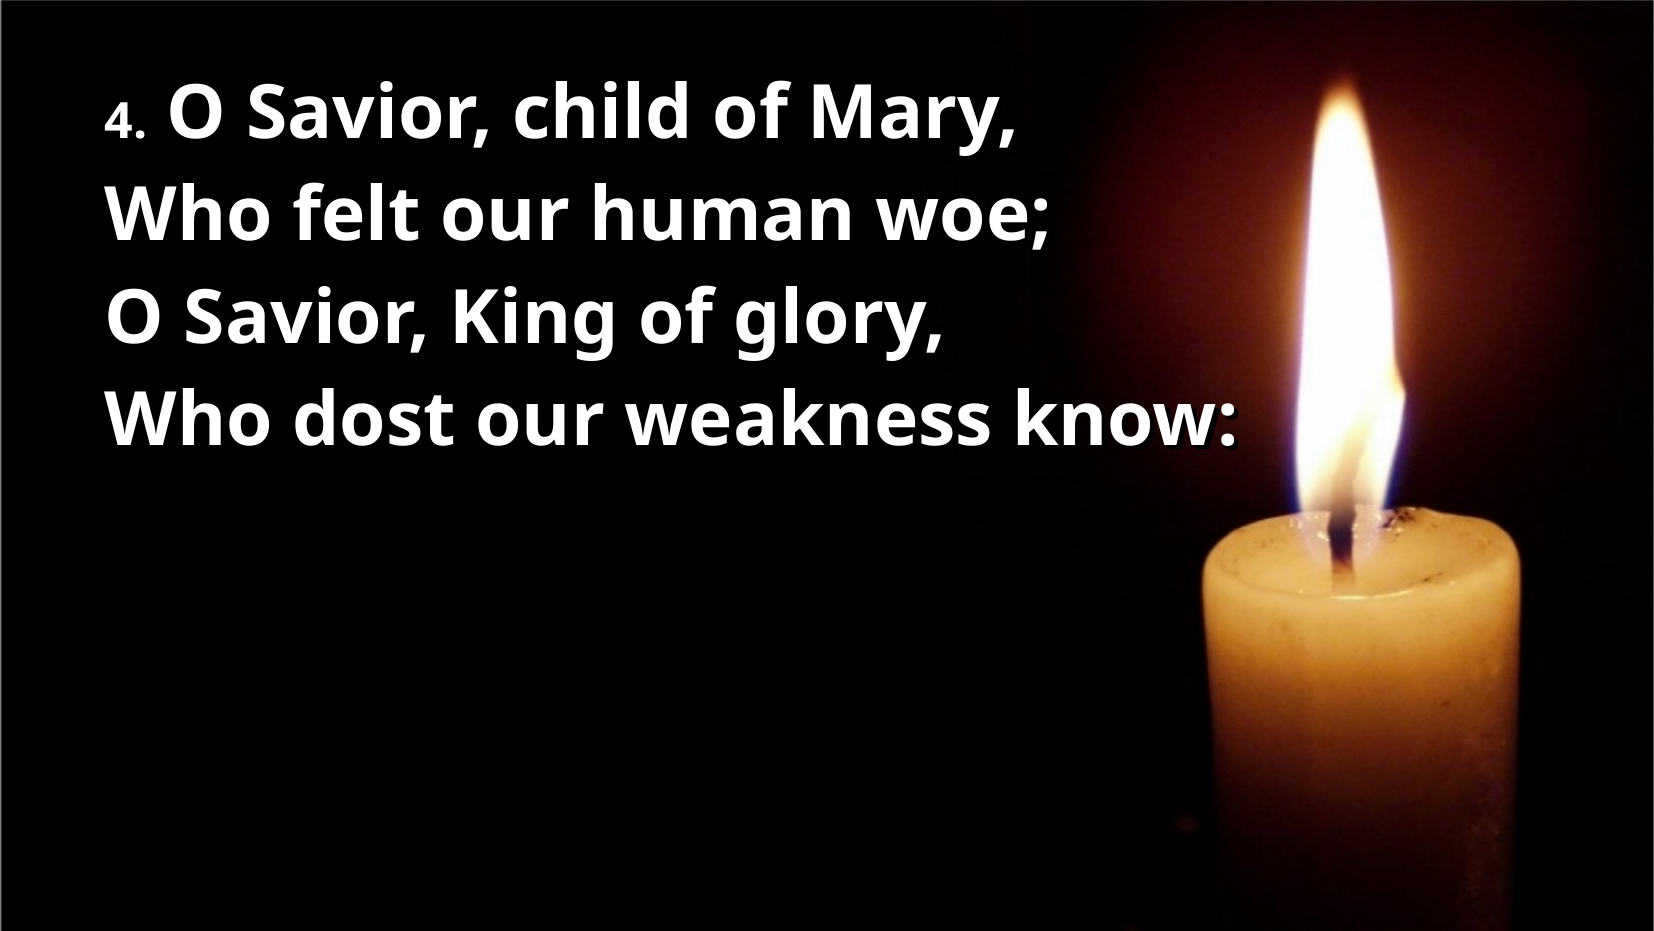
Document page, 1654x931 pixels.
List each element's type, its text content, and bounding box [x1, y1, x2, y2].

text_box 4. O Savior, child of Mary, Who felt our human woe; O Savior, King of glory, Who dost our weakness know: [90, 50, 1546, 466]
picture [0, 0, 1654, 931]
